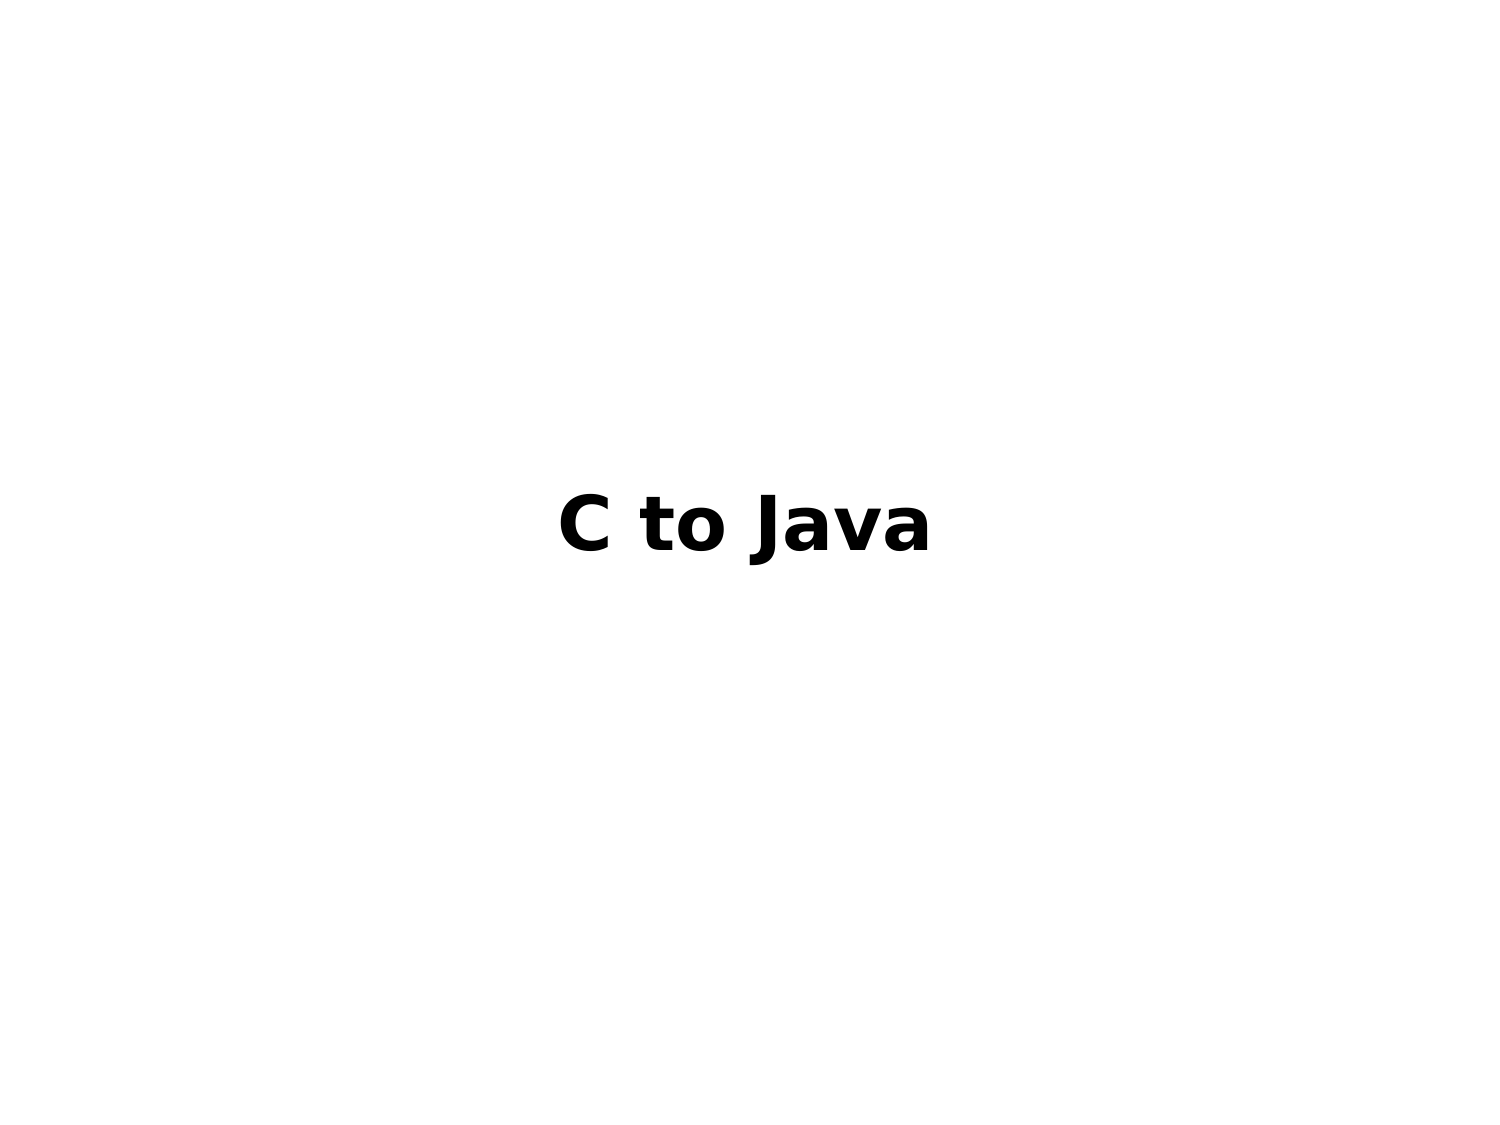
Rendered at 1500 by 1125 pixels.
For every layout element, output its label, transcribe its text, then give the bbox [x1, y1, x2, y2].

title C to Java [70, 458, 1421, 591]
